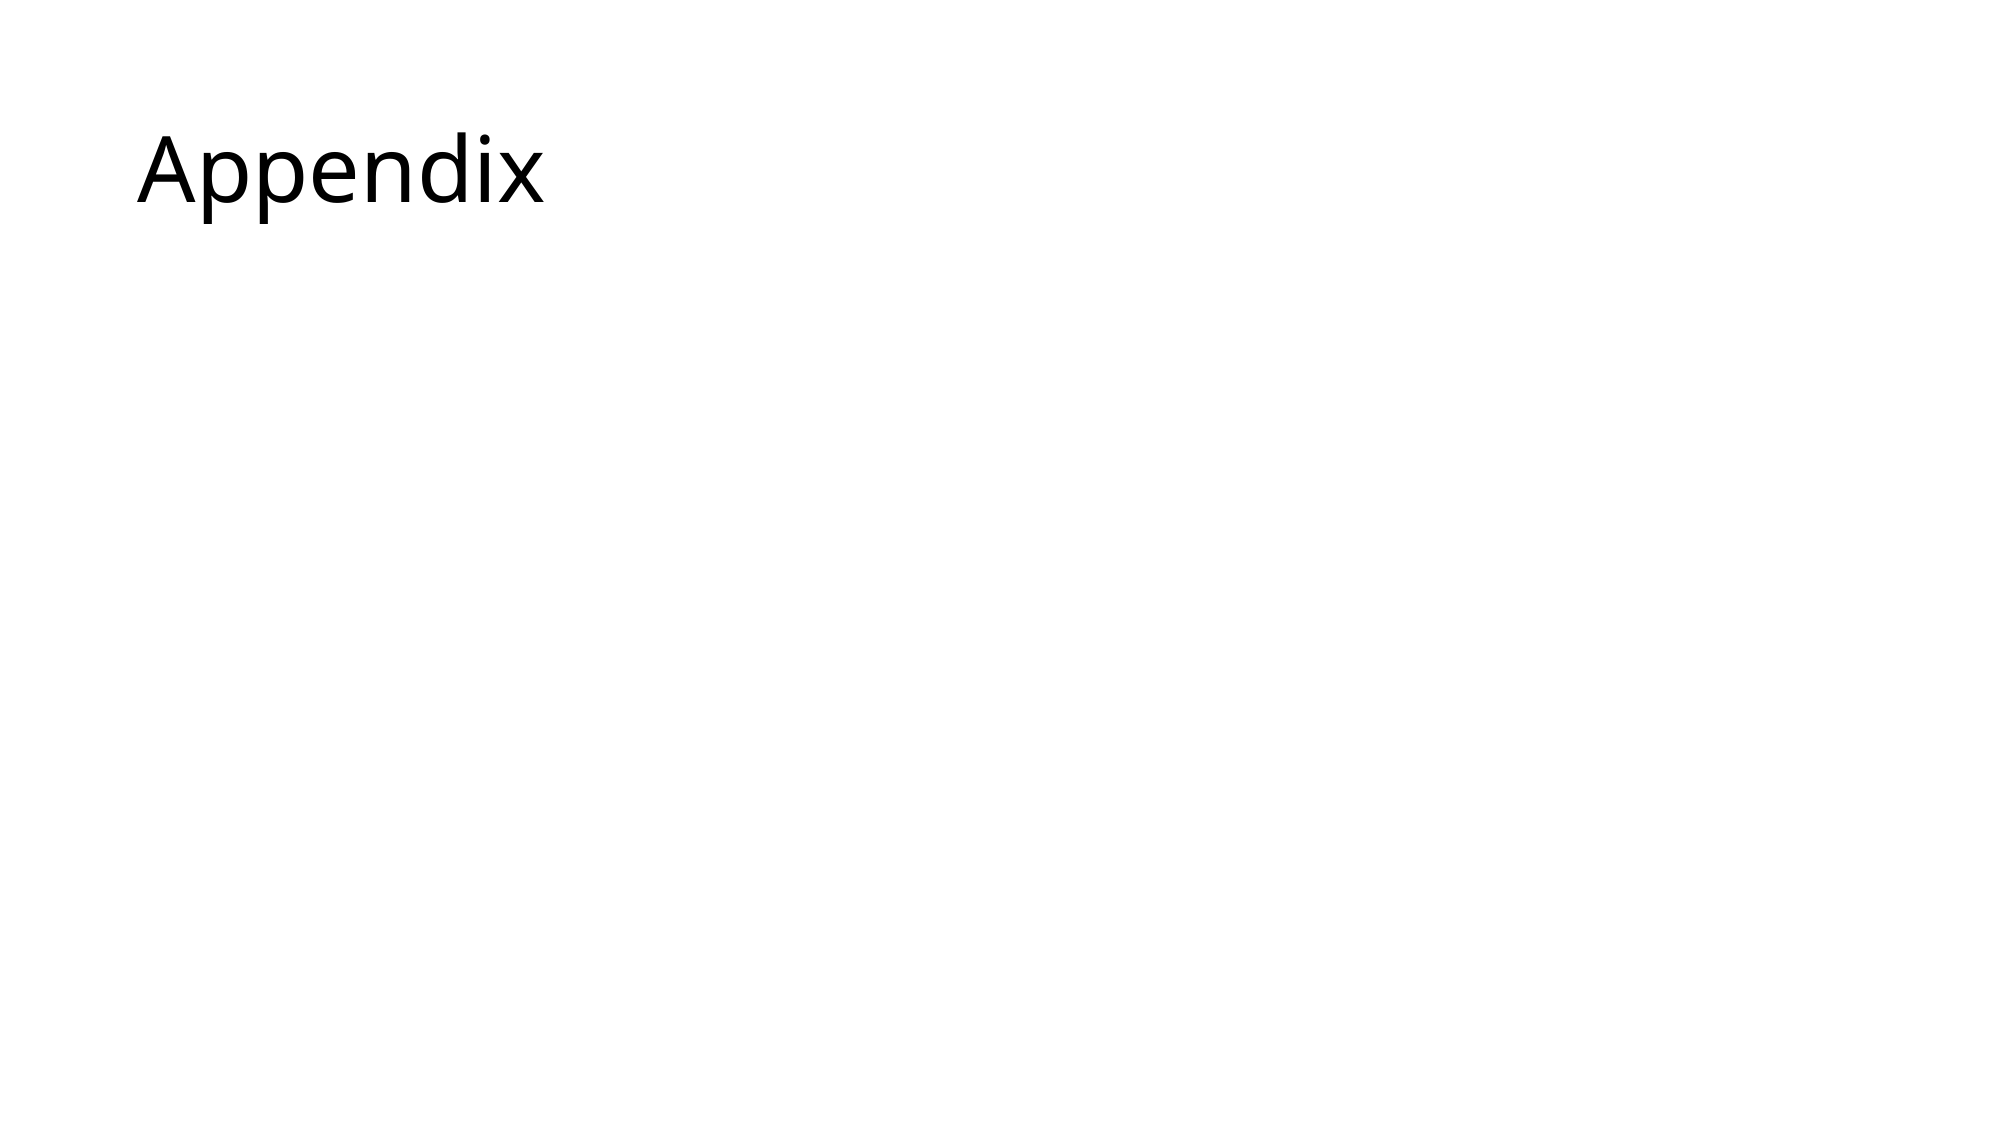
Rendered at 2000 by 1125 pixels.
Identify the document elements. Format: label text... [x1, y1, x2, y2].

title Appendix [137, 59, 1862, 278]
